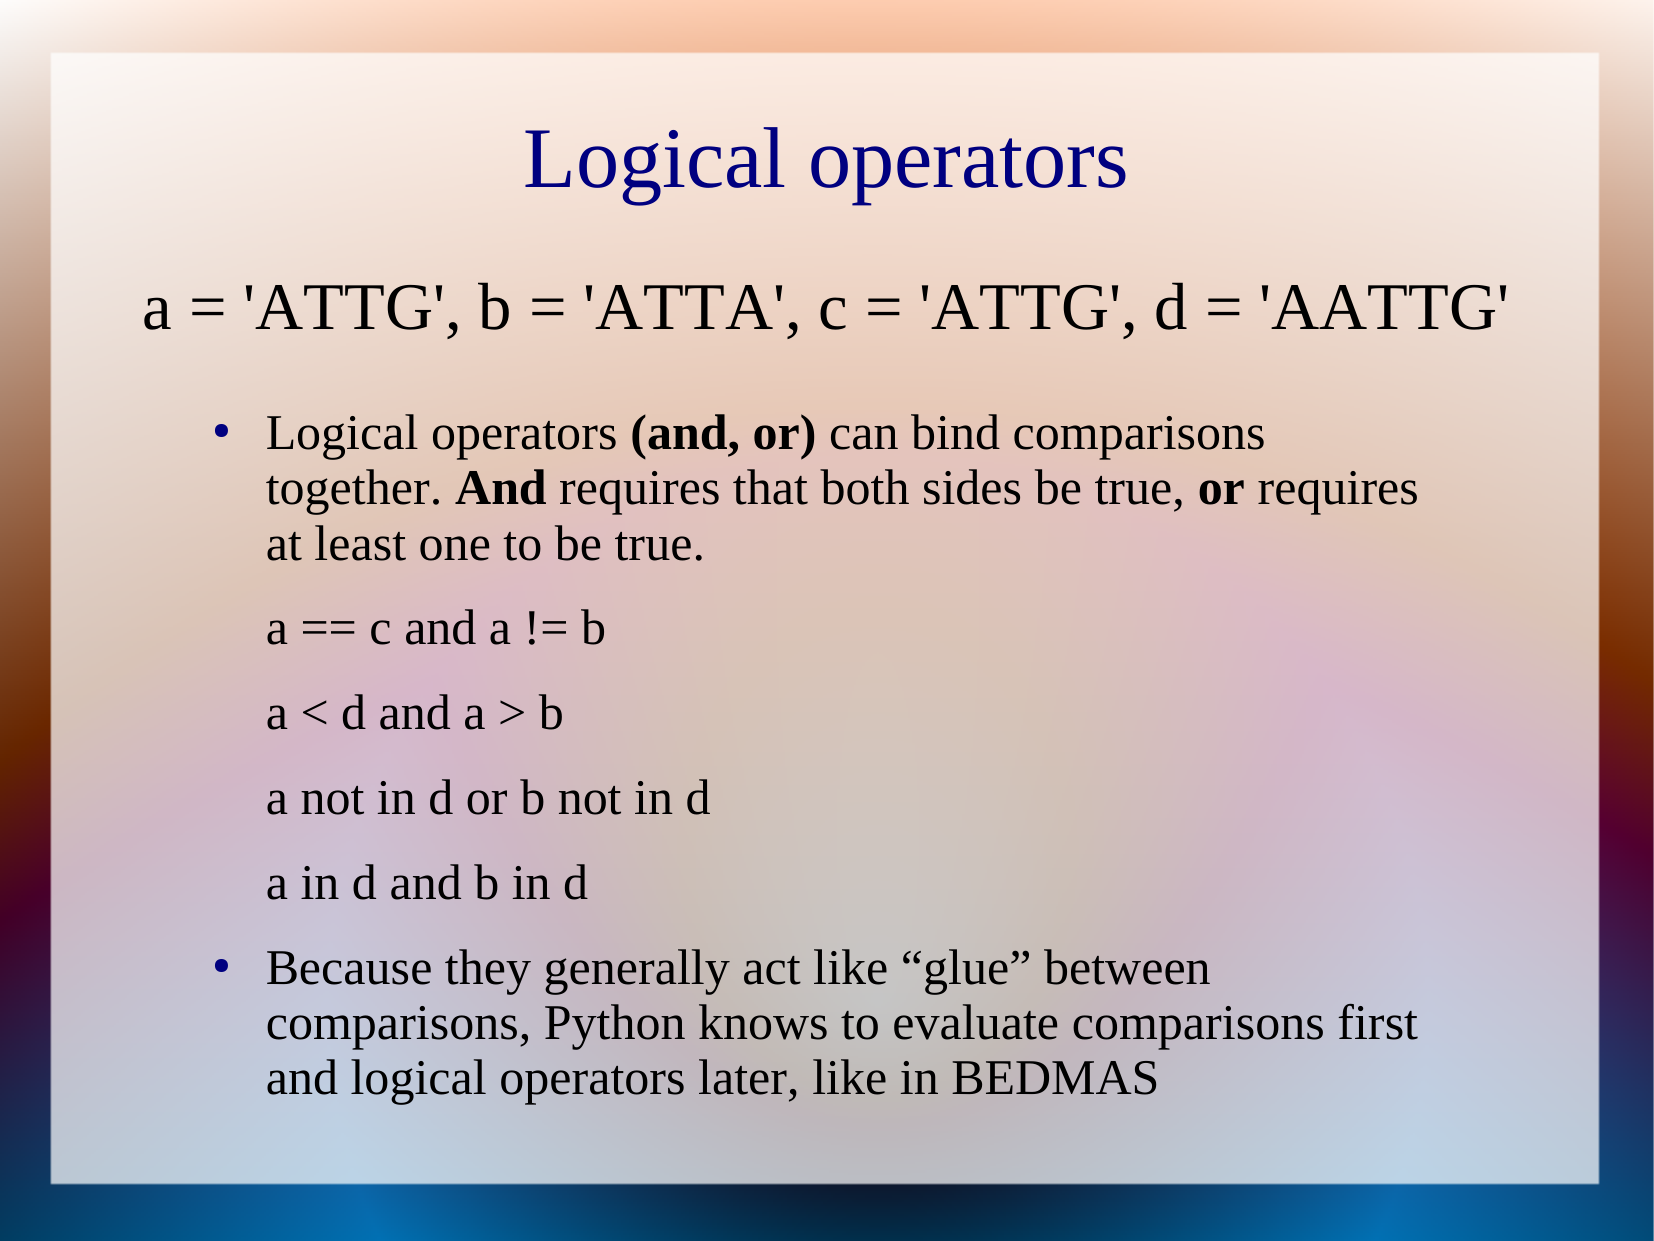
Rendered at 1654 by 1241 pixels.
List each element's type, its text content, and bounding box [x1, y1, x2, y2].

title Logical operators [82, 55, 1571, 263]
picture [0, 0, 1654, 1241]
list Logical operators (and, or) can bind comparisons together. And requires that both sides be true, or requires at least one to be true. a == c and a != b a < d and a > b a not in d or b not in d a in d and b in d Because they generally act like “glue” between comparisons, Python knows to evaluate comparisons first and logical operators later, like in BEDMAS [195, 405, 1456, 1106]
list a = 'ATTG', b = 'ATTA', c = 'ATTG', d = 'AATTG' [71, 270, 1561, 345]
